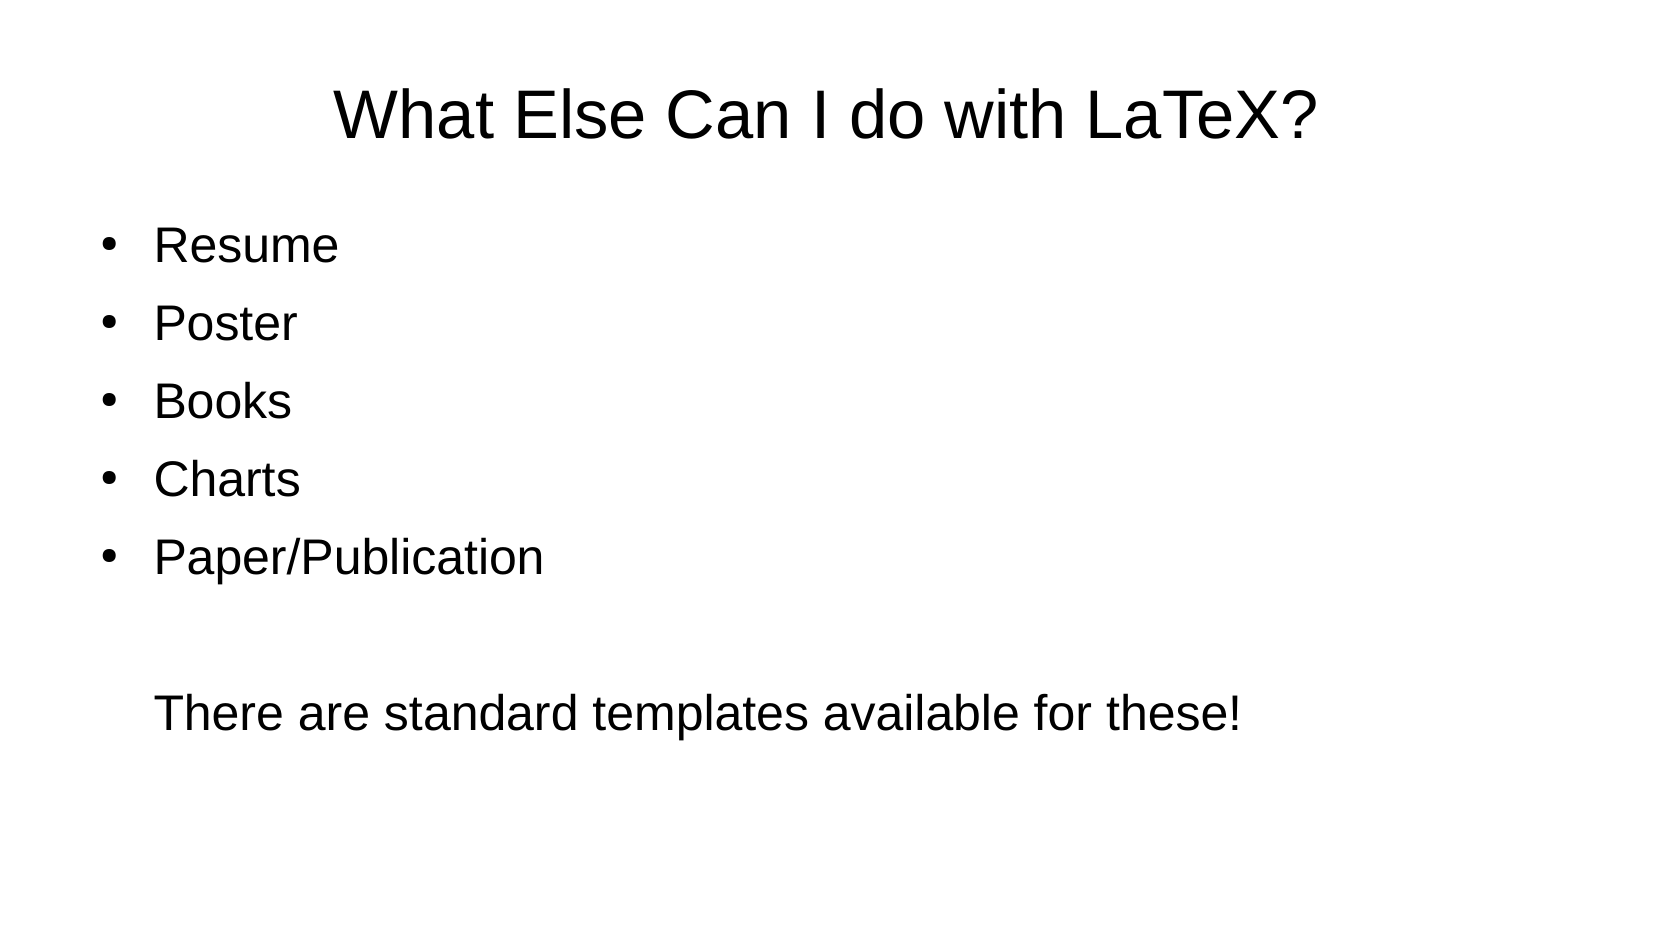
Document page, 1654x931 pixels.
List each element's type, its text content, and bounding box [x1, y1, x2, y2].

list Resume Poster Books Charts Paper/Publication There are standard templates available for these! [82, 217, 1571, 758]
title What Else Can I do with LaTeX? [82, 37, 1571, 193]
